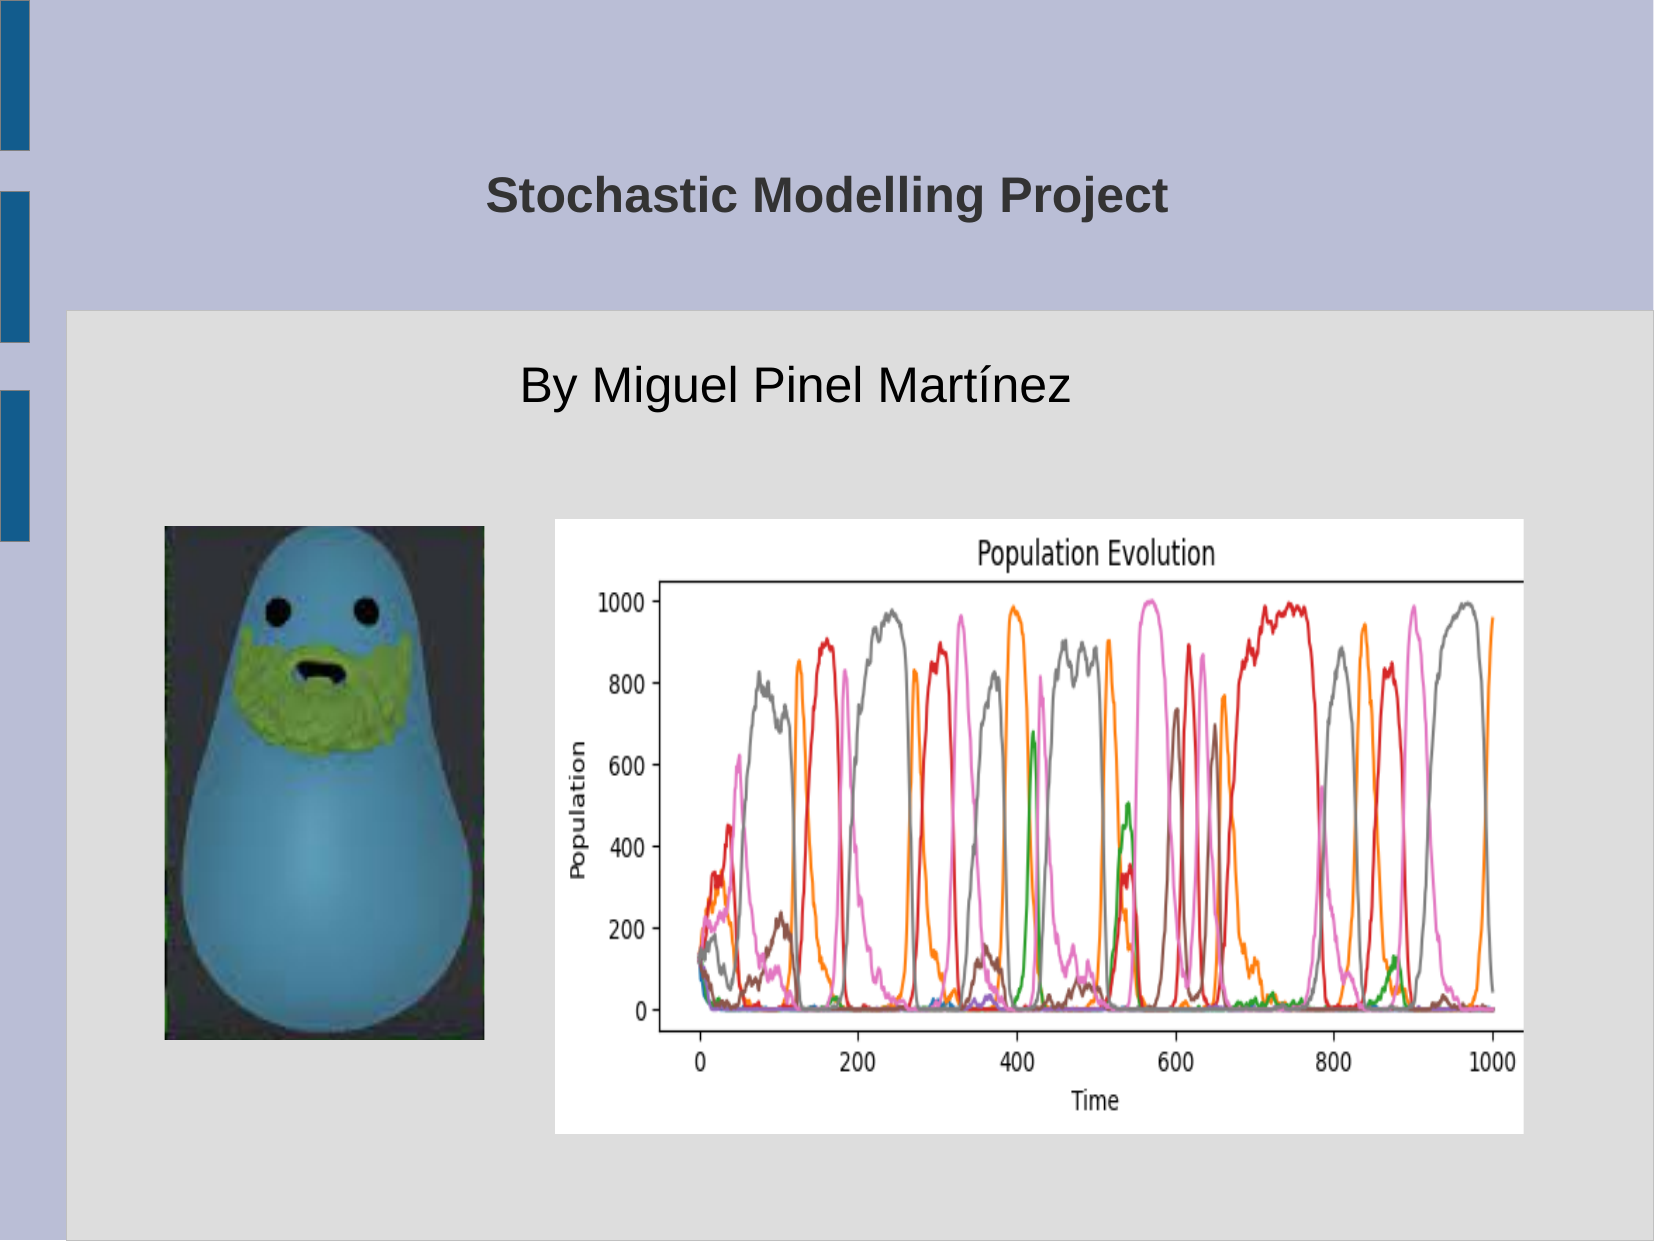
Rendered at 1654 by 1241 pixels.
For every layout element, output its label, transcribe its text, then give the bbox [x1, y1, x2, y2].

picture [164, 526, 485, 1040]
title Stochastic Modelling Project [121, 91, 1534, 299]
text_box By Miguel Pinel Martínez [519, 357, 1217, 414]
picture [555, 519, 1524, 1134]
